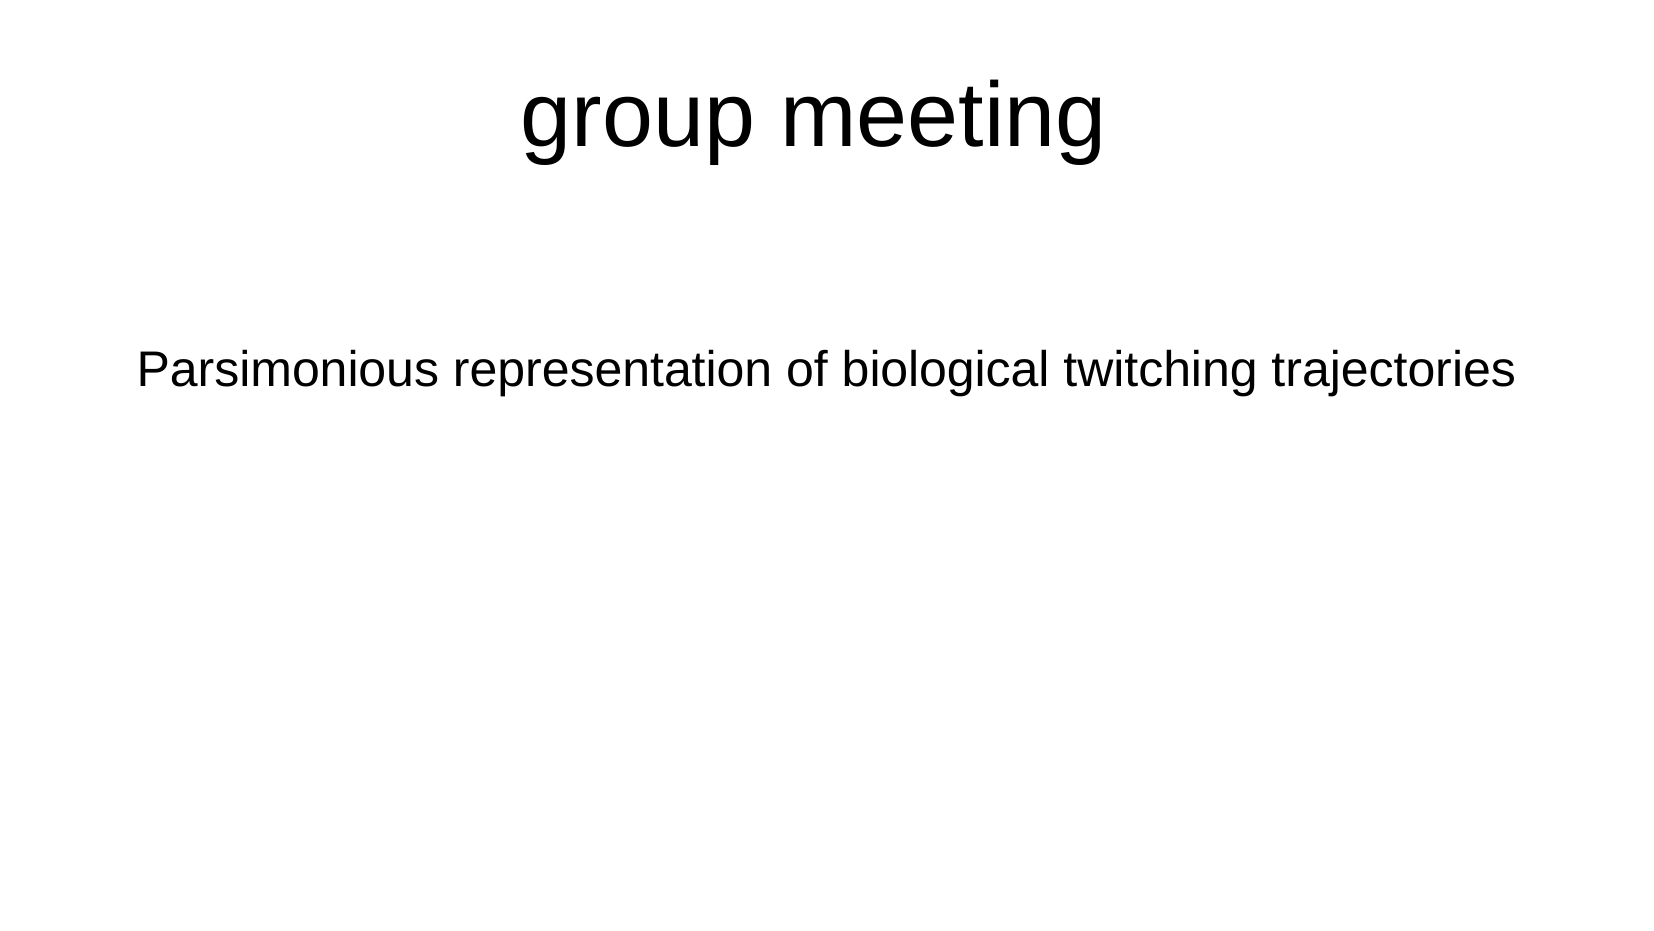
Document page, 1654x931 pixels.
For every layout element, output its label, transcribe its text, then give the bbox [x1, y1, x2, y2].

title group meeting [82, 37, 1571, 193]
subtitle Parsimonious representation of biological twitching trajectories [82, 217, 1571, 522]
